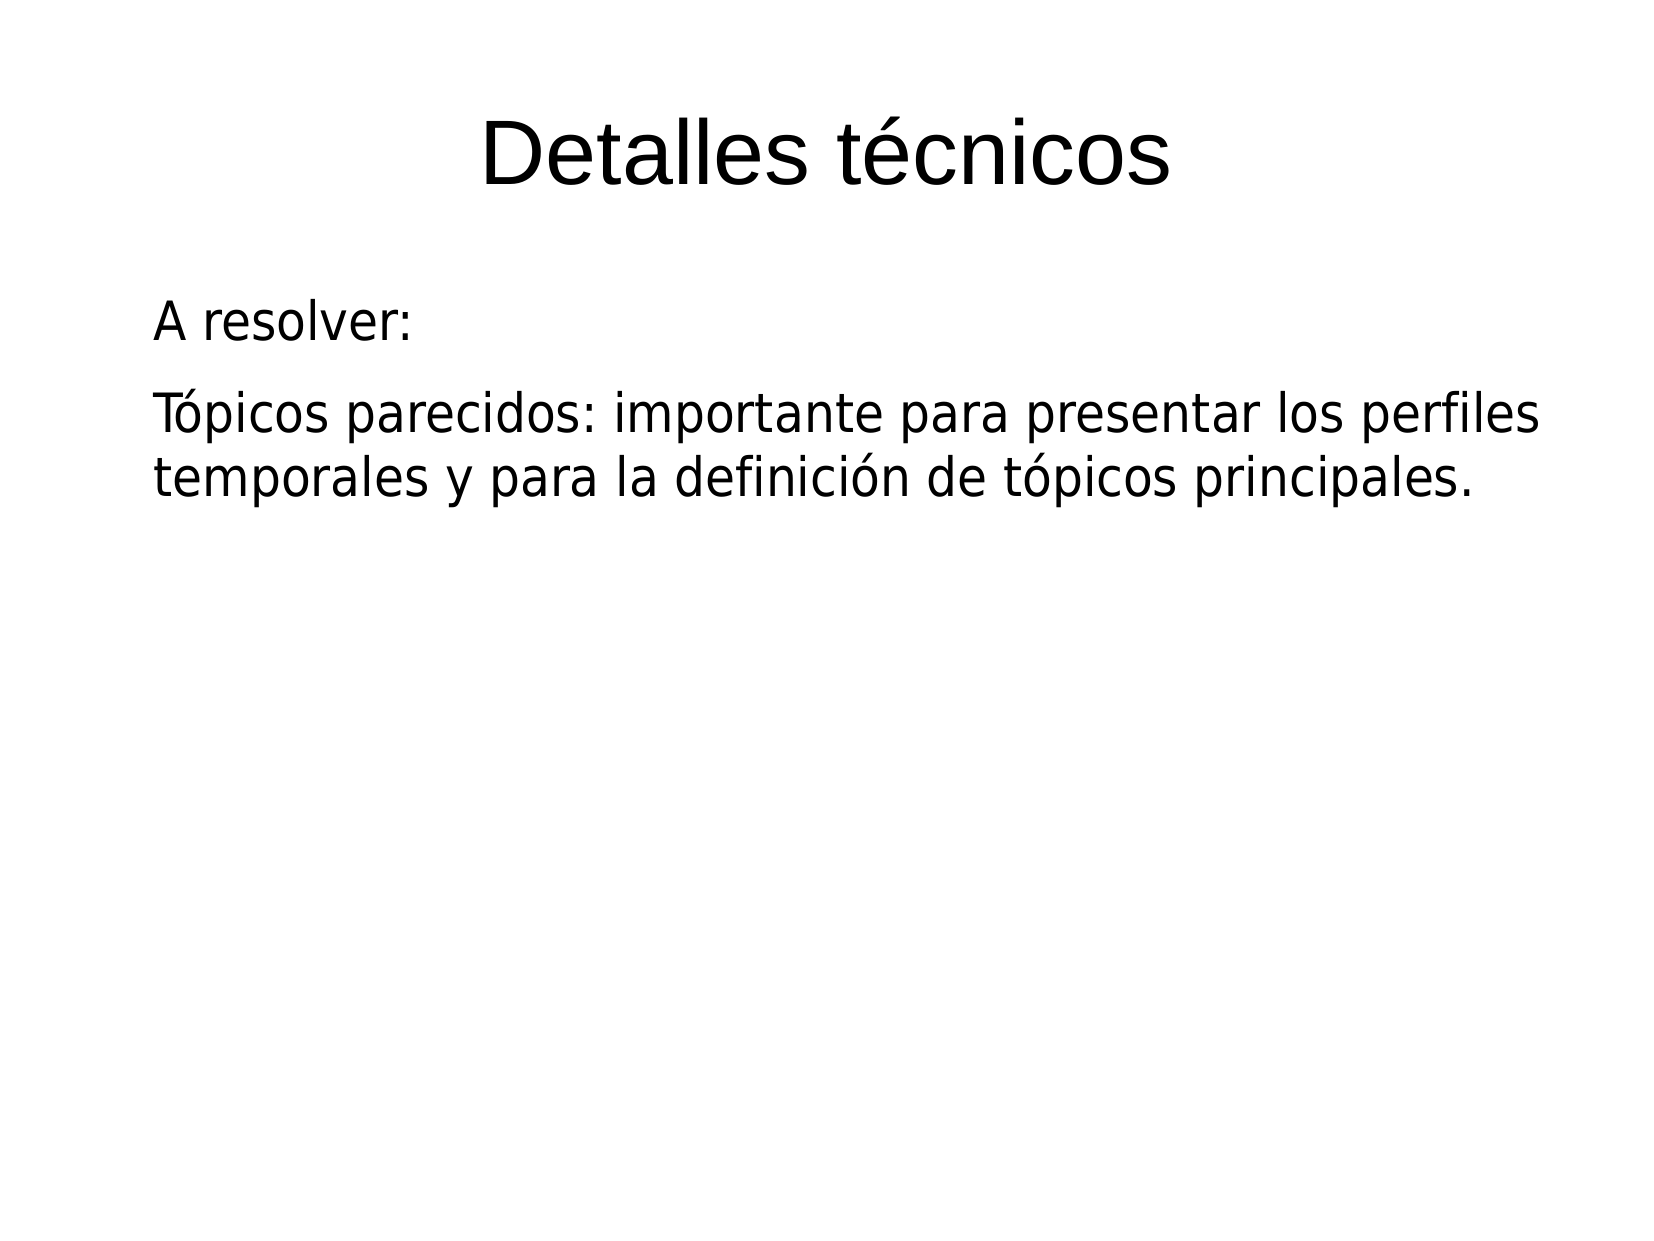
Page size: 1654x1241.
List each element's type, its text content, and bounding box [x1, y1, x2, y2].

list A resolver: Tópicos parecidos: importante para presentar los perfiles temporales y para la definición de tópicos principales. [82, 290, 1571, 1205]
title Detalles técnicos [82, 49, 1571, 257]
